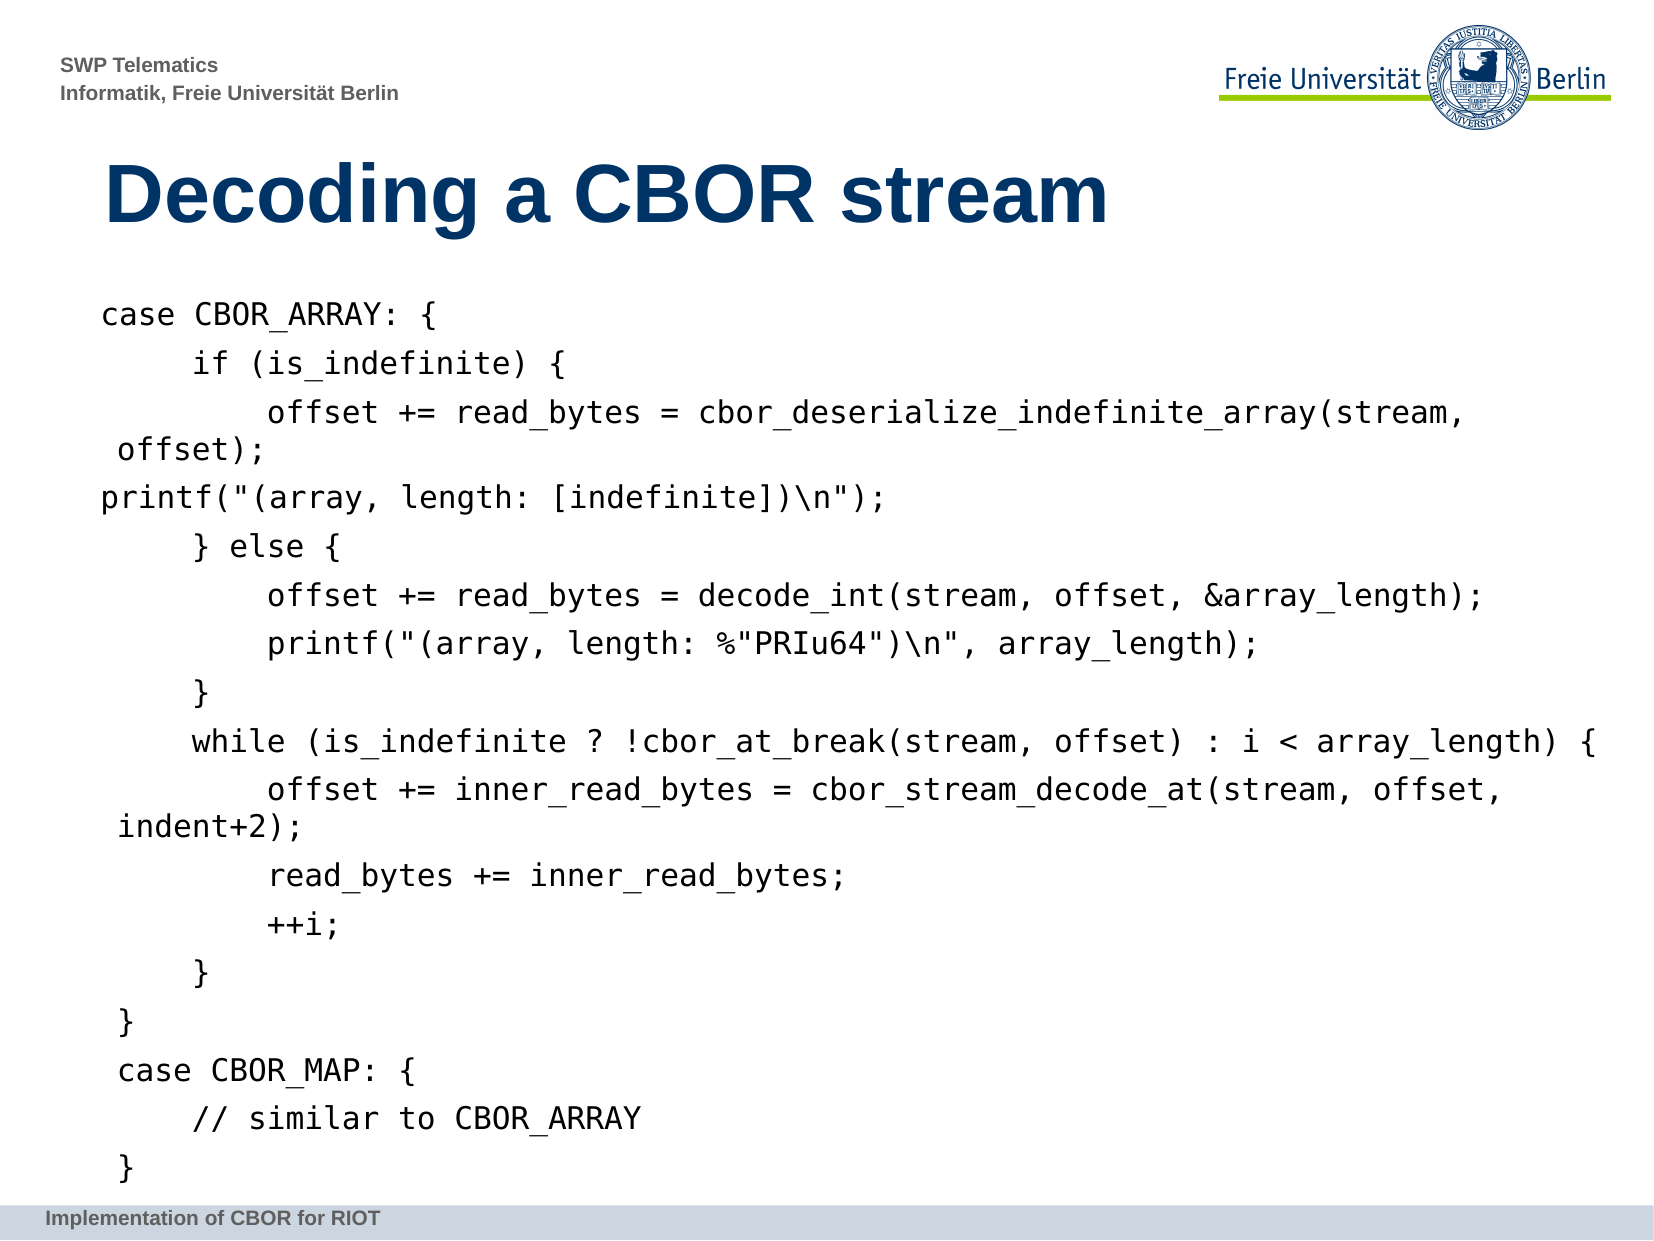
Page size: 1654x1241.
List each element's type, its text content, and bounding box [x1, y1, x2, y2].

picture [1219, 25, 1611, 130]
list case CBOR_ARRAY: { if (is_indefinite) { offset += read_bytes = cbor_deserialize_indefinite_array(stream, offset); printf("(array, length: [indefinite])\n"); } else { offset += read_bytes = decode_int(stream, offset, &array_length); printf("(array, length: %"PRIu64")\n", array_length); } while (is_indefinite ? !cbor_at_break(stream, offset) : i < array_length) { offset += inner_read_bytes = cbor_stream_decode_at(stream, offset, indent+2); read_bytes += inner_read_bytes; ++i; } } case CBOR_MAP: { // similar to CBOR_ARRAY } [41, 296, 1606, 1186]
title Decoding a CBOR stream [45, 147, 1609, 260]
